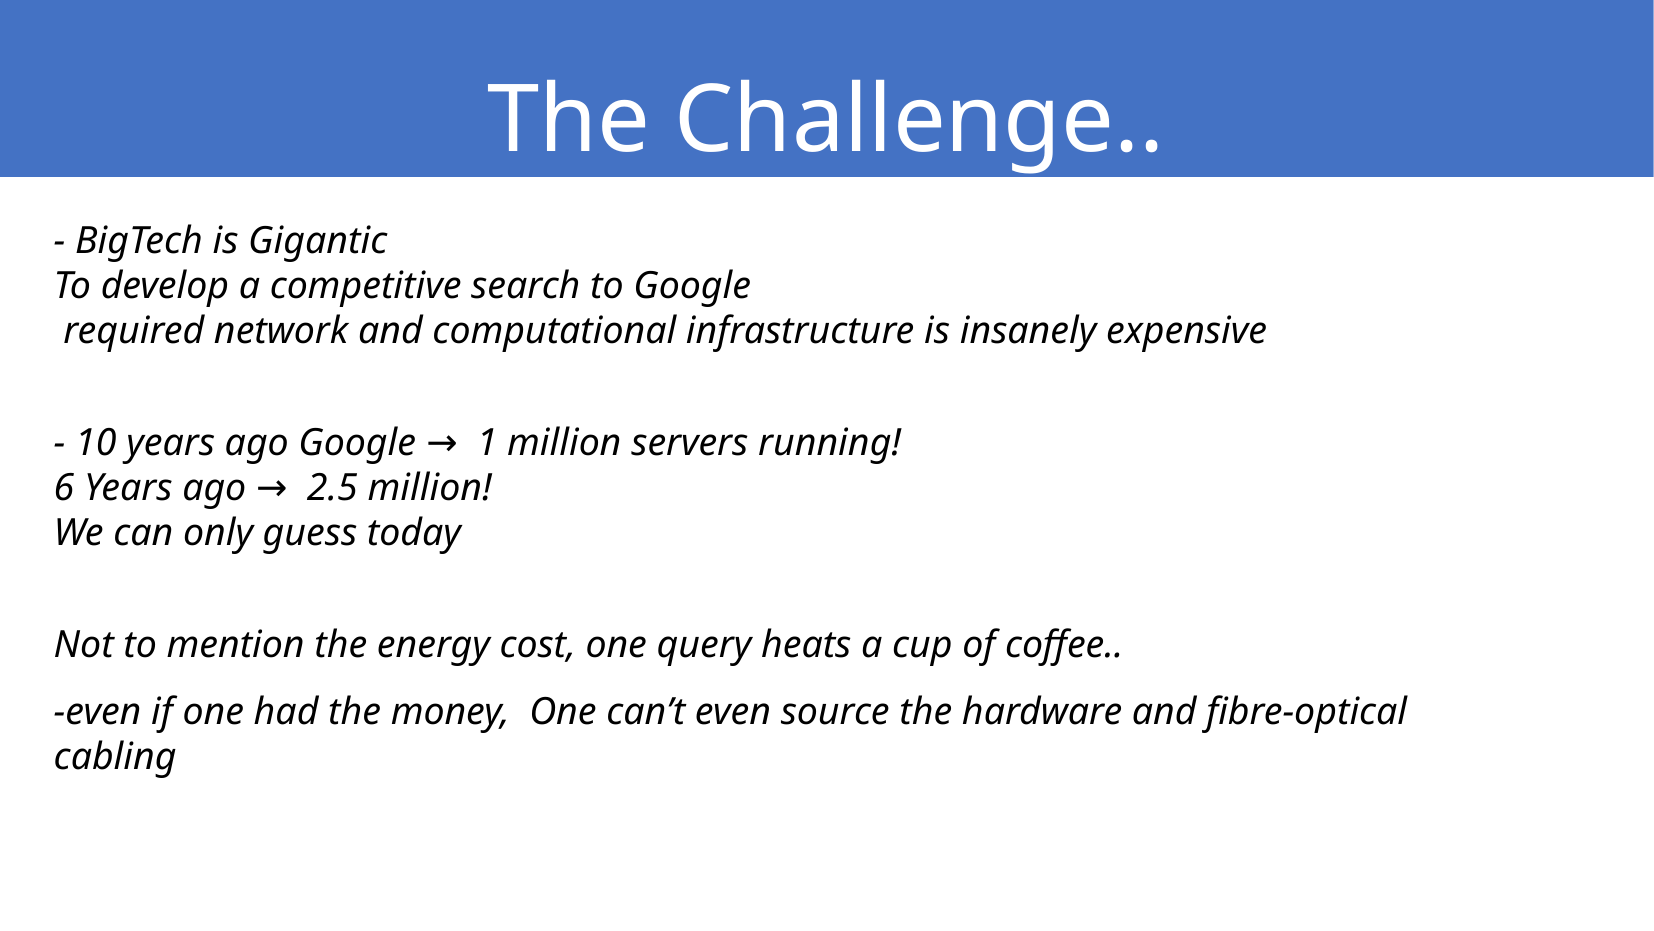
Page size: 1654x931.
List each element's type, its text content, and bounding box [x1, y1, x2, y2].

title The Challenge.. [82, 14, 1571, 171]
list - BigTech is Gigantic To develop a competitive search to Google required network and computational infrastructure is insanely expensive - 10 years ago Google → 1 million servers running! 6 Years ago → 2.5 million! We can only guess today Not to mention the energy cost, one query heats a cup of coffee.. -even if one had the money, One can’t even source the hardware and fibre-optical cabling [53, 216, 1456, 931]
